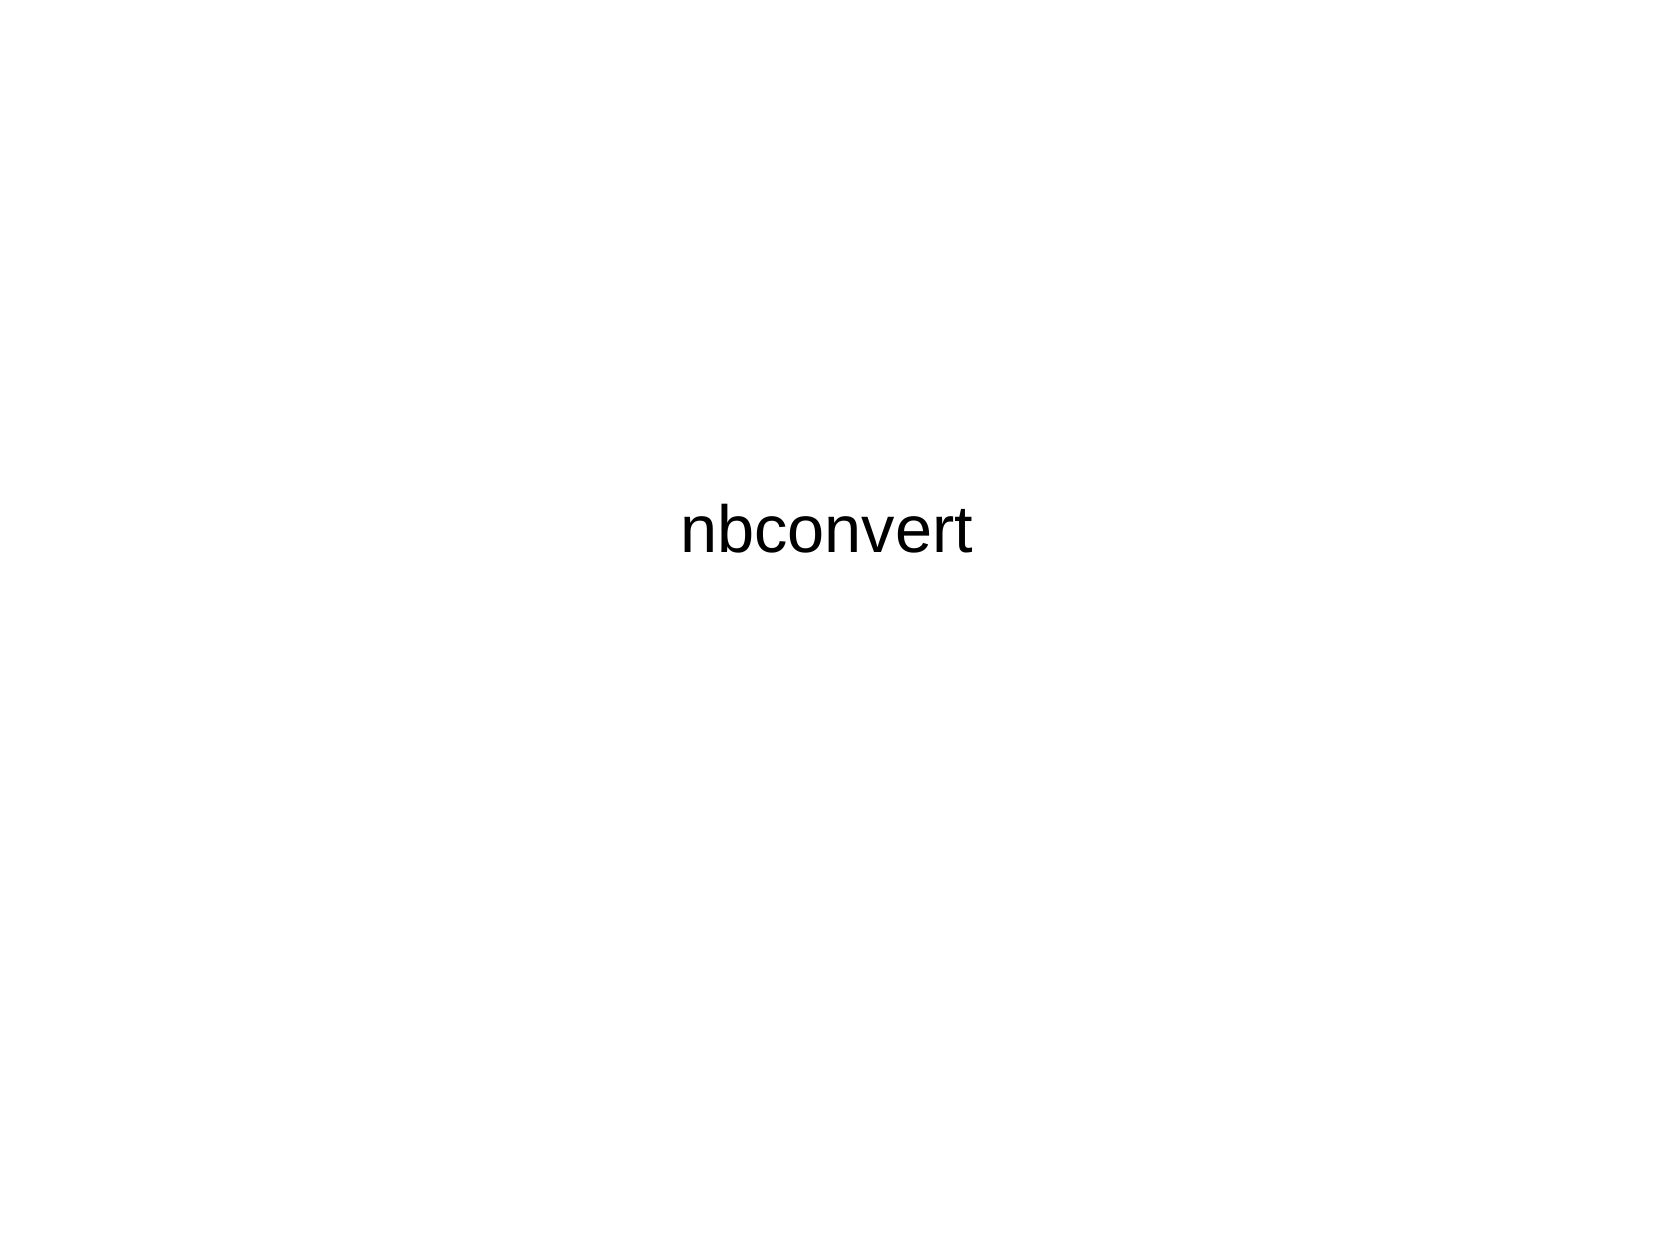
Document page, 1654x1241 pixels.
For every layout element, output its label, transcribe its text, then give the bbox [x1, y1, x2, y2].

subtitle nbconvert [82, 49, 1571, 1010]
